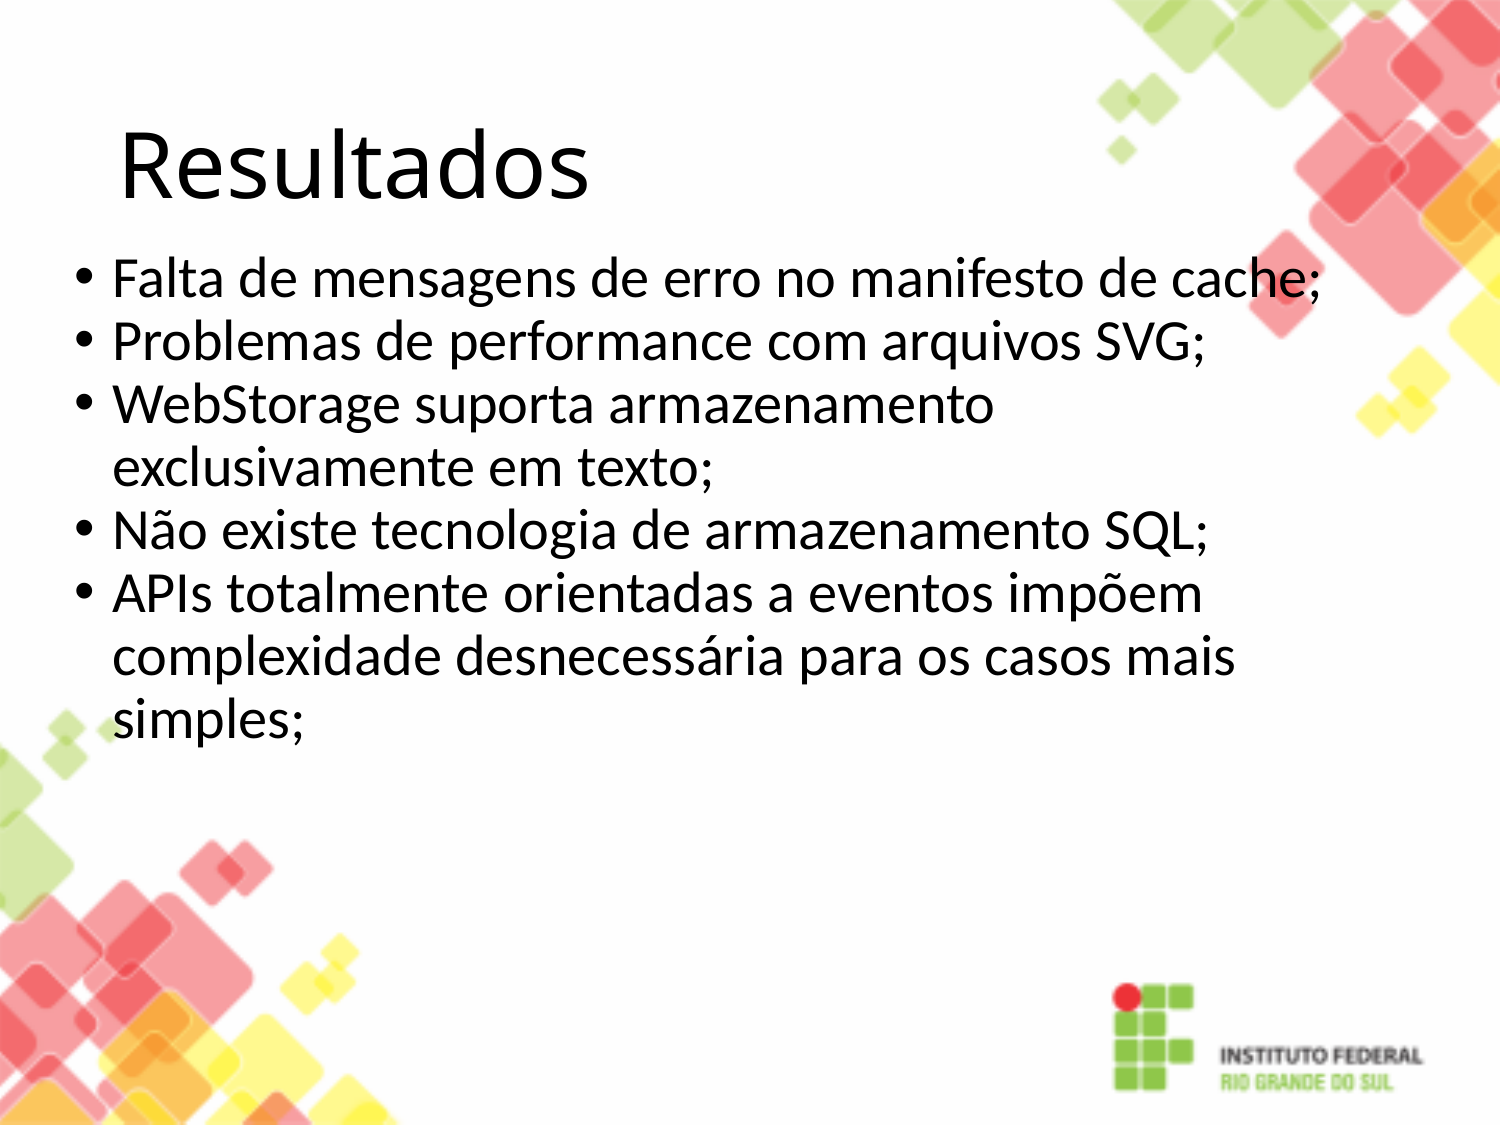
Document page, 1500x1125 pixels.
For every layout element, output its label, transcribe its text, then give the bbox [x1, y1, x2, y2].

picture [0, 0, 1500, 1125]
text_box Resultados [103, 59, 1397, 278]
text_box Falta de mensagens de erro no manifesto de cache; Problemas de performance com arquivos SVG; WebStorage suporta armazenamento exclusivamente em texto; Não existe tecnologia de armazenamento SQL; APIs totalmente orientadas a eventos impõem complexidade desnecessária para os casos mais simples; [59, 239, 1354, 954]
